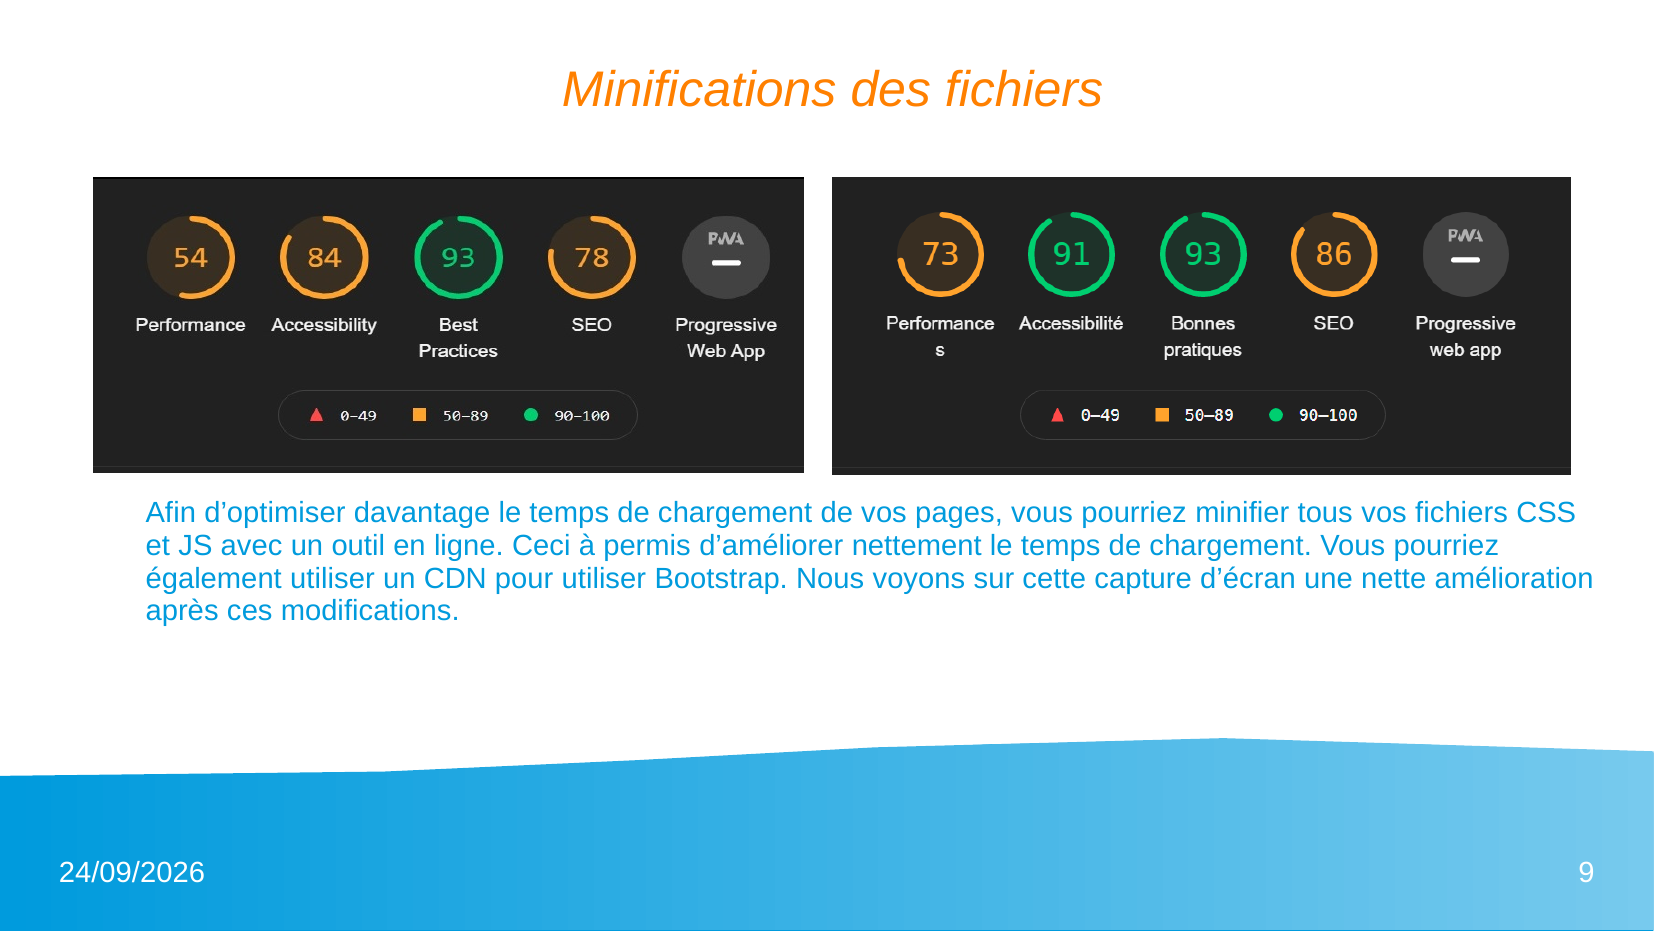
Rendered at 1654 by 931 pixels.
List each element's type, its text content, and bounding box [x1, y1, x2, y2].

picture [832, 177, 1571, 475]
title Minifications des fichiers [94, 0, 1571, 178]
list Afin d’optimiser davantage le temps de chargement de vos pages, vous pourriez minifier tous vos fichiers CSS et JS avec un outil en ligne. Ceci à permis d’améliorer nettement le temps de chargement. Vous pourriez également utiliser un CDN pour utiliser Bootstrap. Nous voyons sur cette capture d’écran une nette amélioration après ces modifications. [74, 496, 1611, 721]
picture [93, 177, 804, 473]
